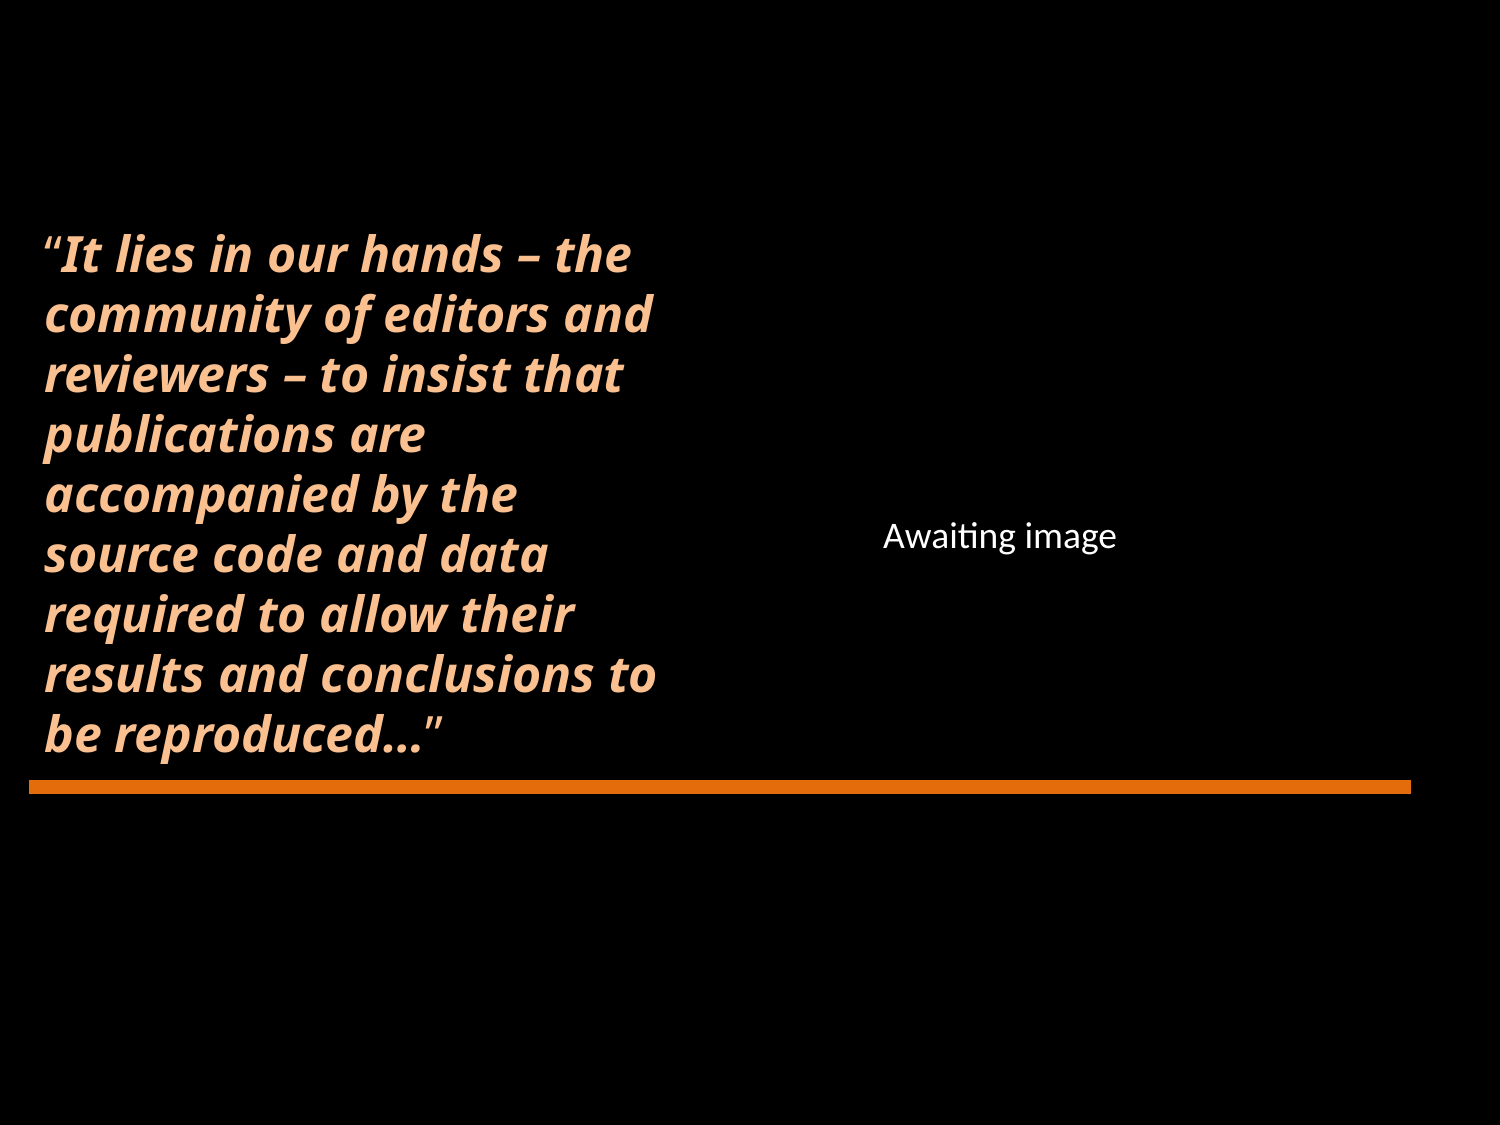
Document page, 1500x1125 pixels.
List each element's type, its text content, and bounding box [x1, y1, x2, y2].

text_box “It lies in our hands – the community of editors and reviewers – to insist that publications are accompanied by the source code and data required to allow their results and conclusions to be reproduced…” [29, 215, 691, 770]
text_box Awaiting image [868, 503, 1306, 565]
